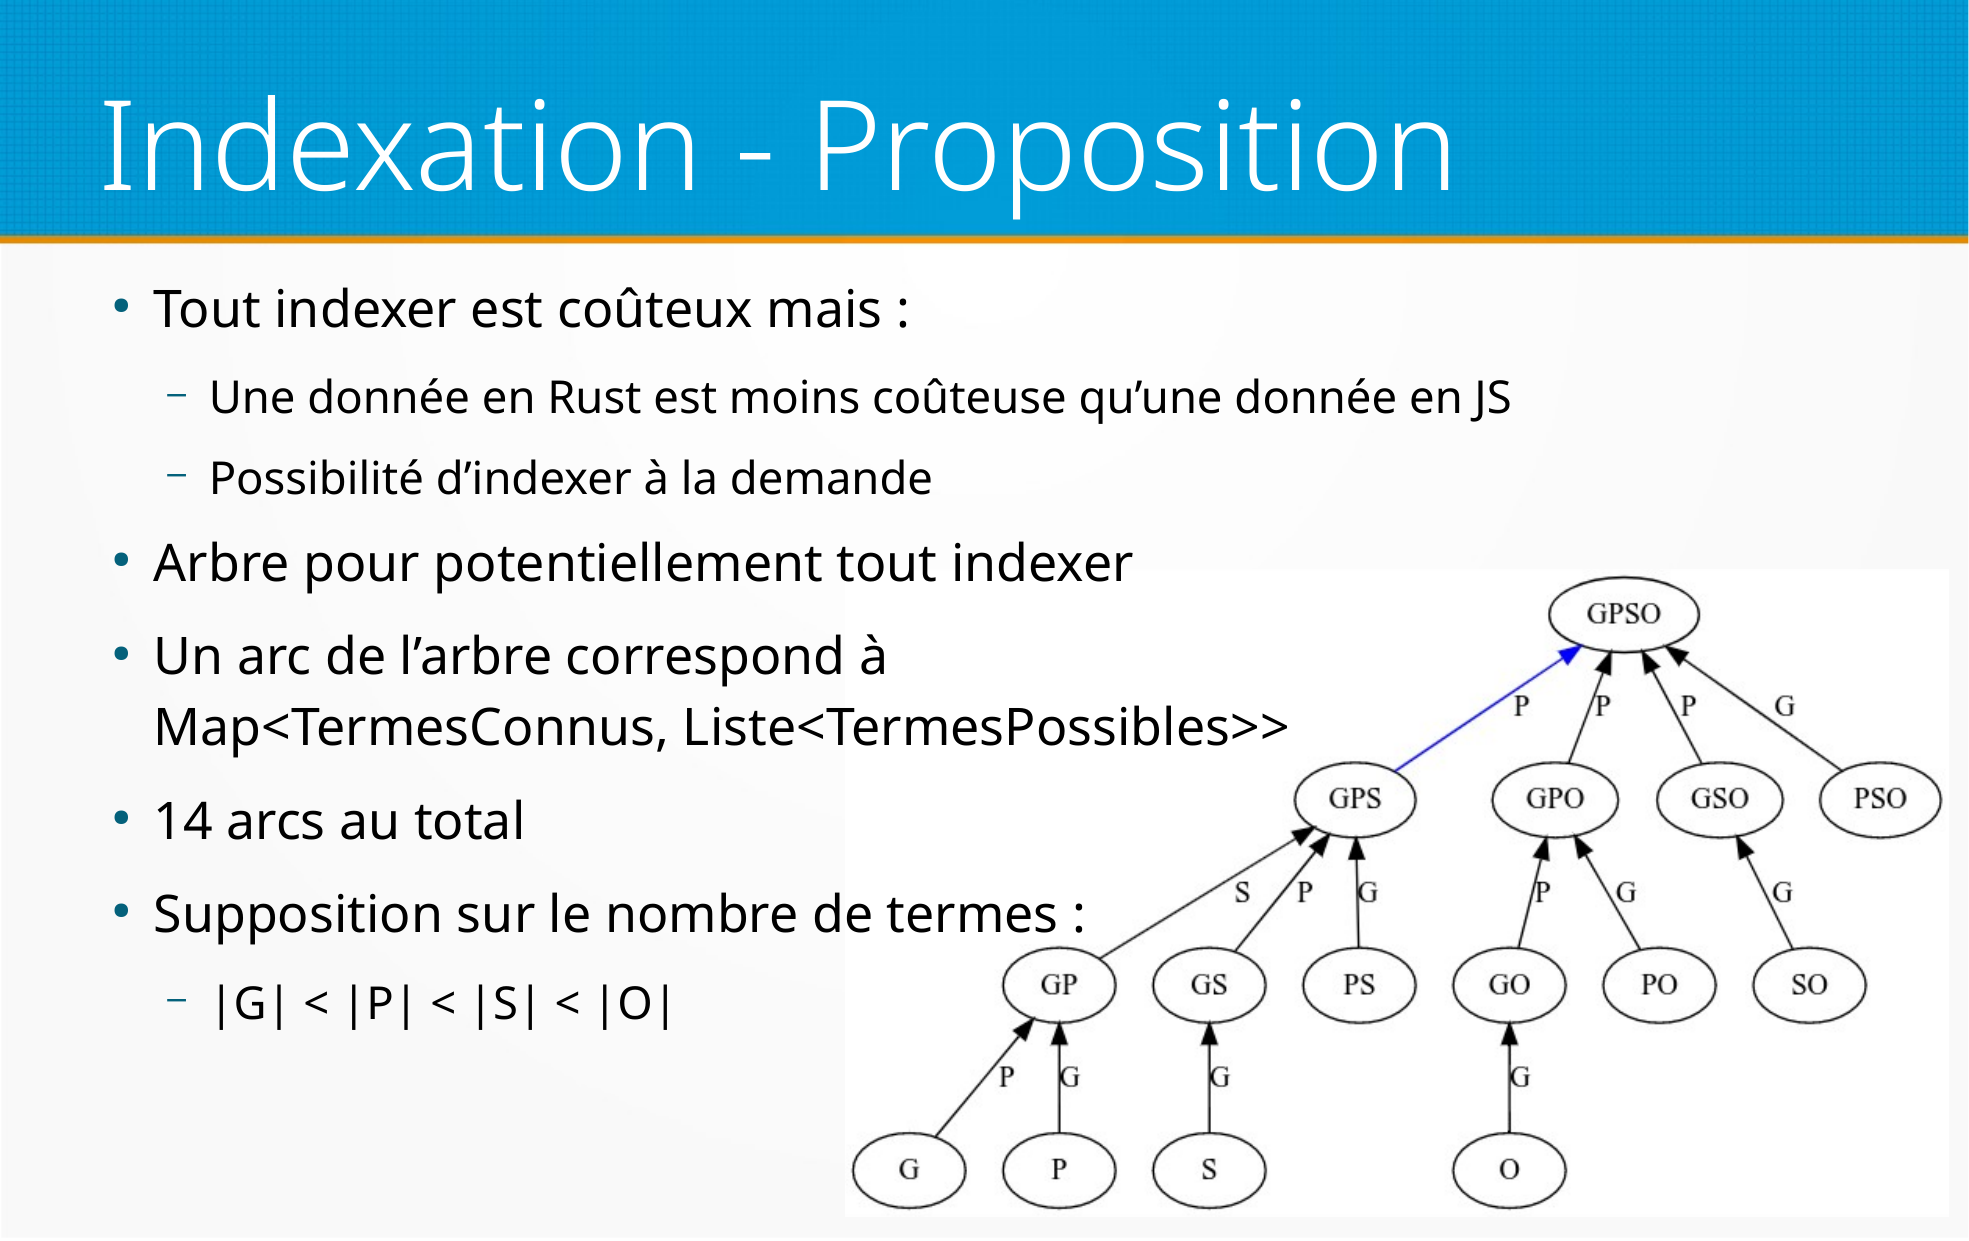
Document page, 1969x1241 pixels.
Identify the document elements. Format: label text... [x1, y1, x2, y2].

list Tout indexer est coûteux mais : Une donnée en Rust est moins coûteuse qu’une donnée en JS Possibilité d’indexer à la demande Arbre pour potentiellement tout indexer Un arc de l’arbre correspond à Map<TermesConnus, Liste<TermesPossibles>> 14 arcs au total Supposition sur le nombre de termes : |G| < |P| < |S| < |O| [98, 271, 1861, 1037]
title Indexation - Proposition [98, 19, 1870, 227]
picture [0, 233, 1969, 1241]
